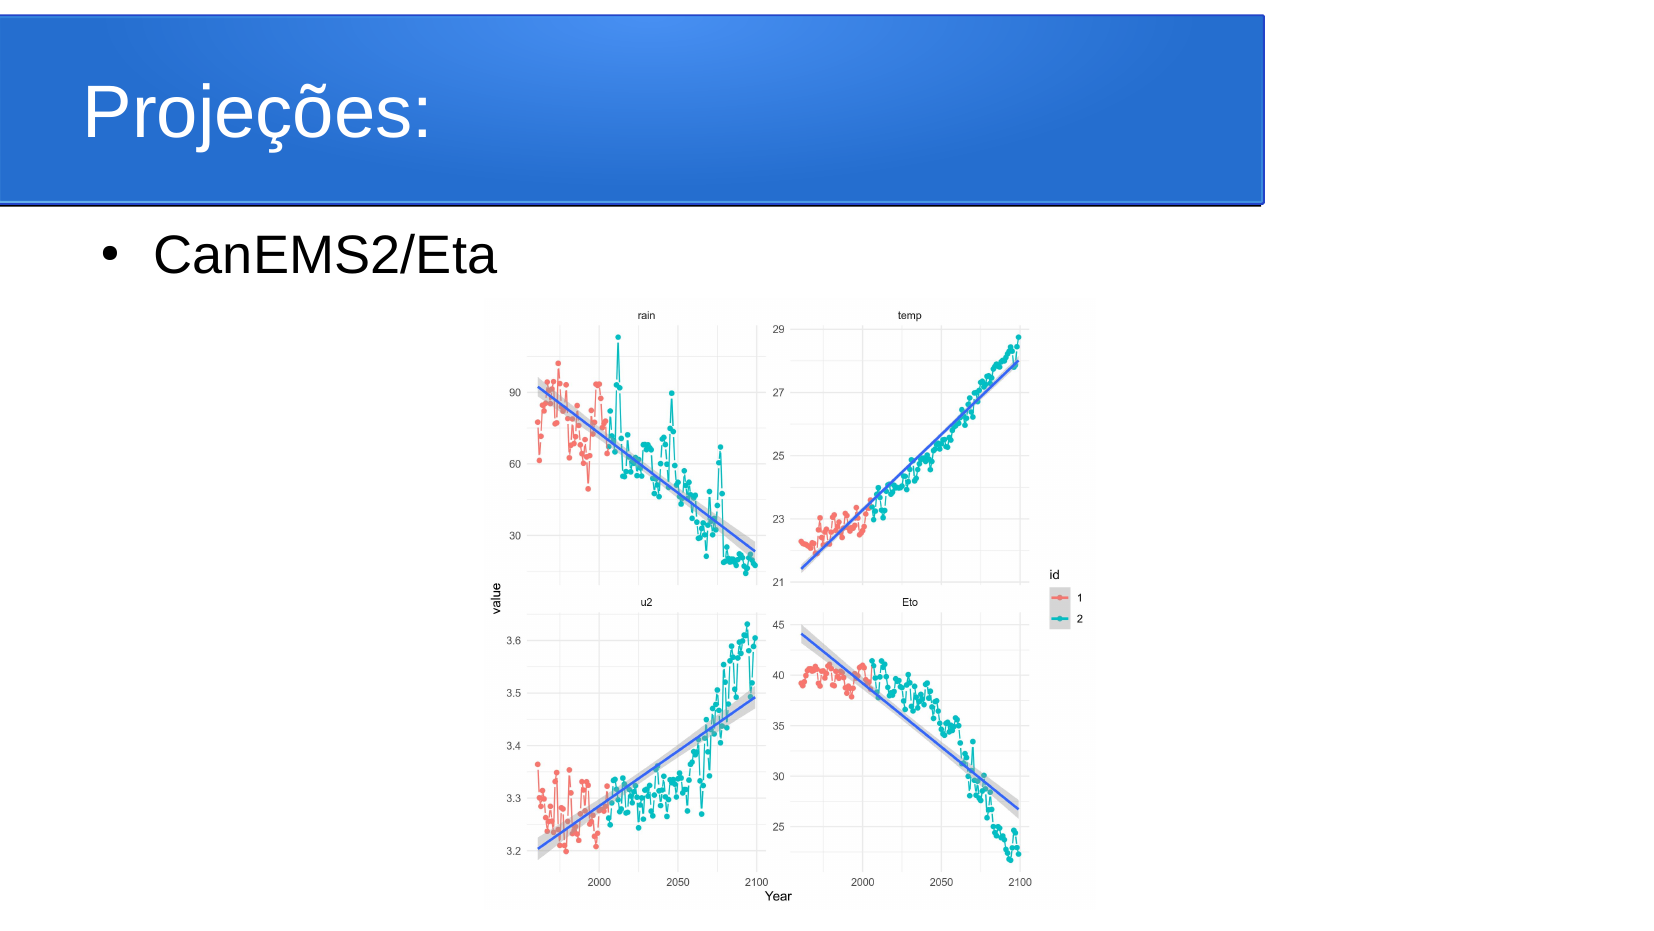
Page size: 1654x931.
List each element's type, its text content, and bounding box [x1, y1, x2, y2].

title Projeções: [82, 35, 1235, 189]
picture [484, 298, 1096, 910]
list CanEMS2/Eta [82, 224, 1571, 764]
